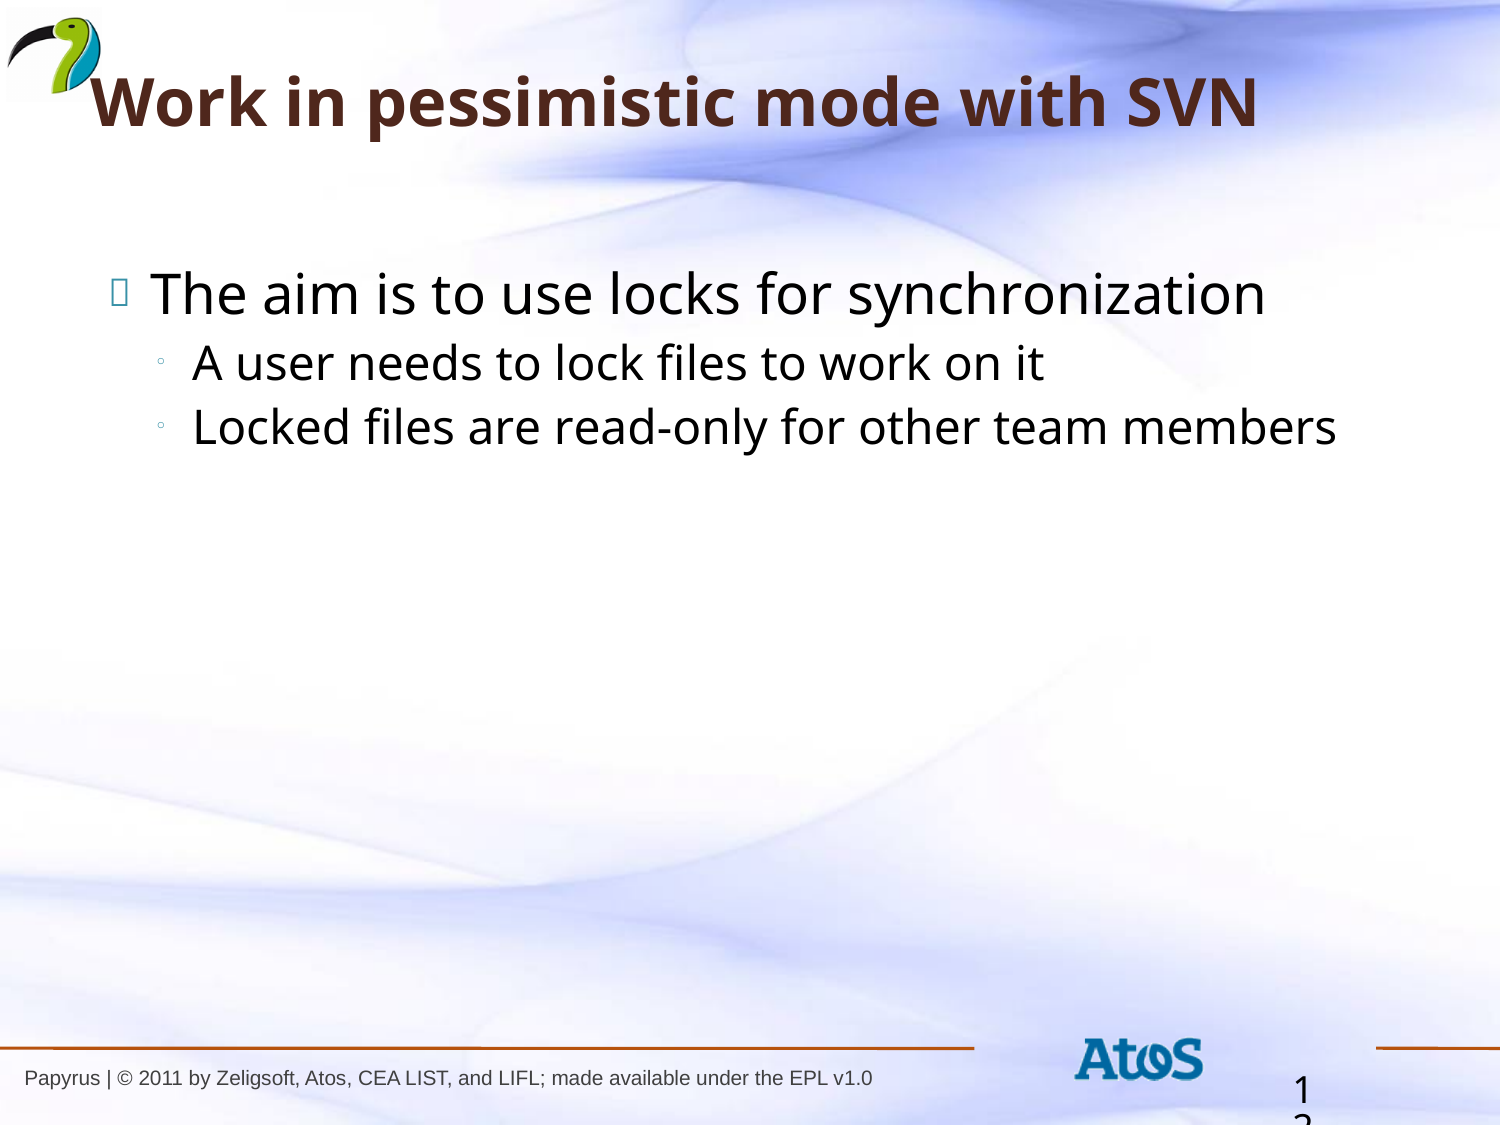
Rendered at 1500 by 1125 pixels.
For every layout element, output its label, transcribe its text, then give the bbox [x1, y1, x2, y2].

title Work in pessimistic mode with SVN [75, 45, 1425, 233]
list The aim is to use locks for synchronization A user needs to lock files to work on it Locked files are read-only for other team members [75, 243, 1425, 986]
picture [0, 0, 1500, 1125]
slide_number <numéro> [1277, 1051, 1338, 1112]
